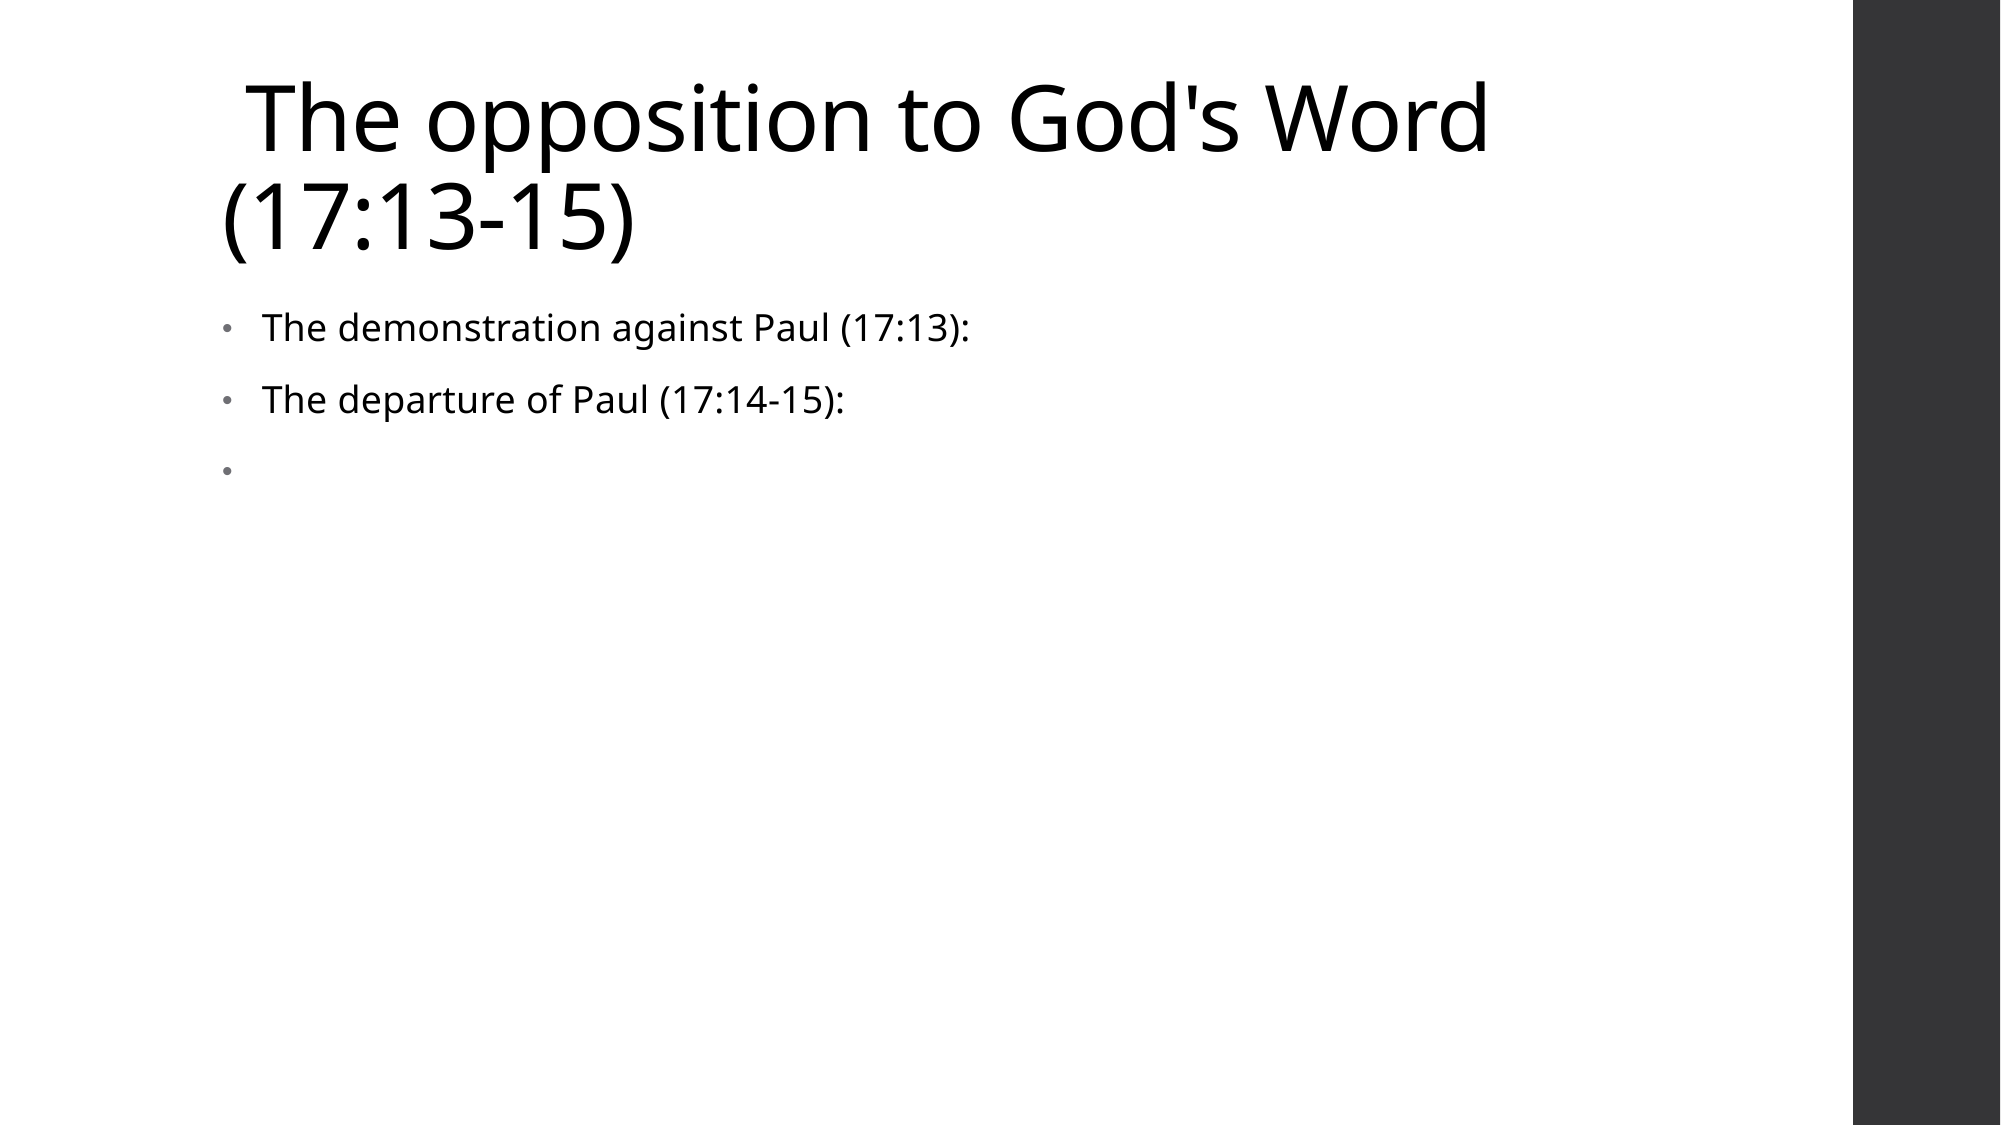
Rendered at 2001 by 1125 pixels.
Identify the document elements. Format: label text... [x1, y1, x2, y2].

title The opposition to God's Word (17:13-15) [206, 60, 1797, 278]
list The demonstration against Paul (17:13): The departure of Paul (17:14-15): [206, 299, 1617, 1014]
